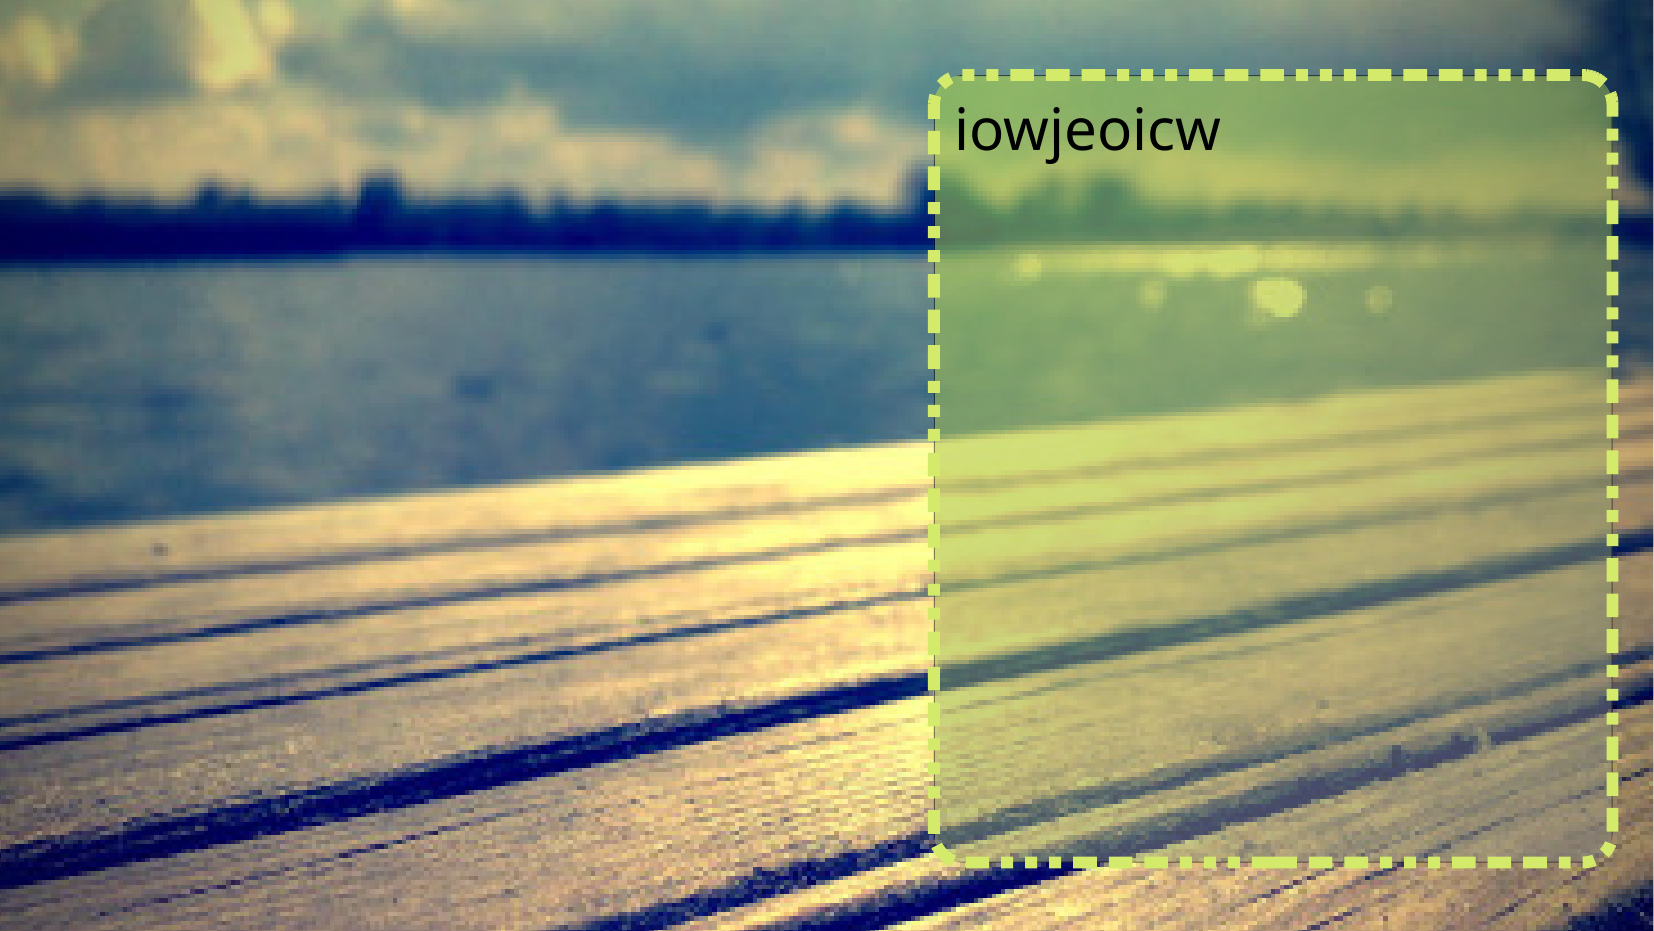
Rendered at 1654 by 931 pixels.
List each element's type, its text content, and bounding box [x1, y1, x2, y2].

picture [0, 0, 1654, 931]
text_box iowjeoicw [933, 75, 1613, 863]
